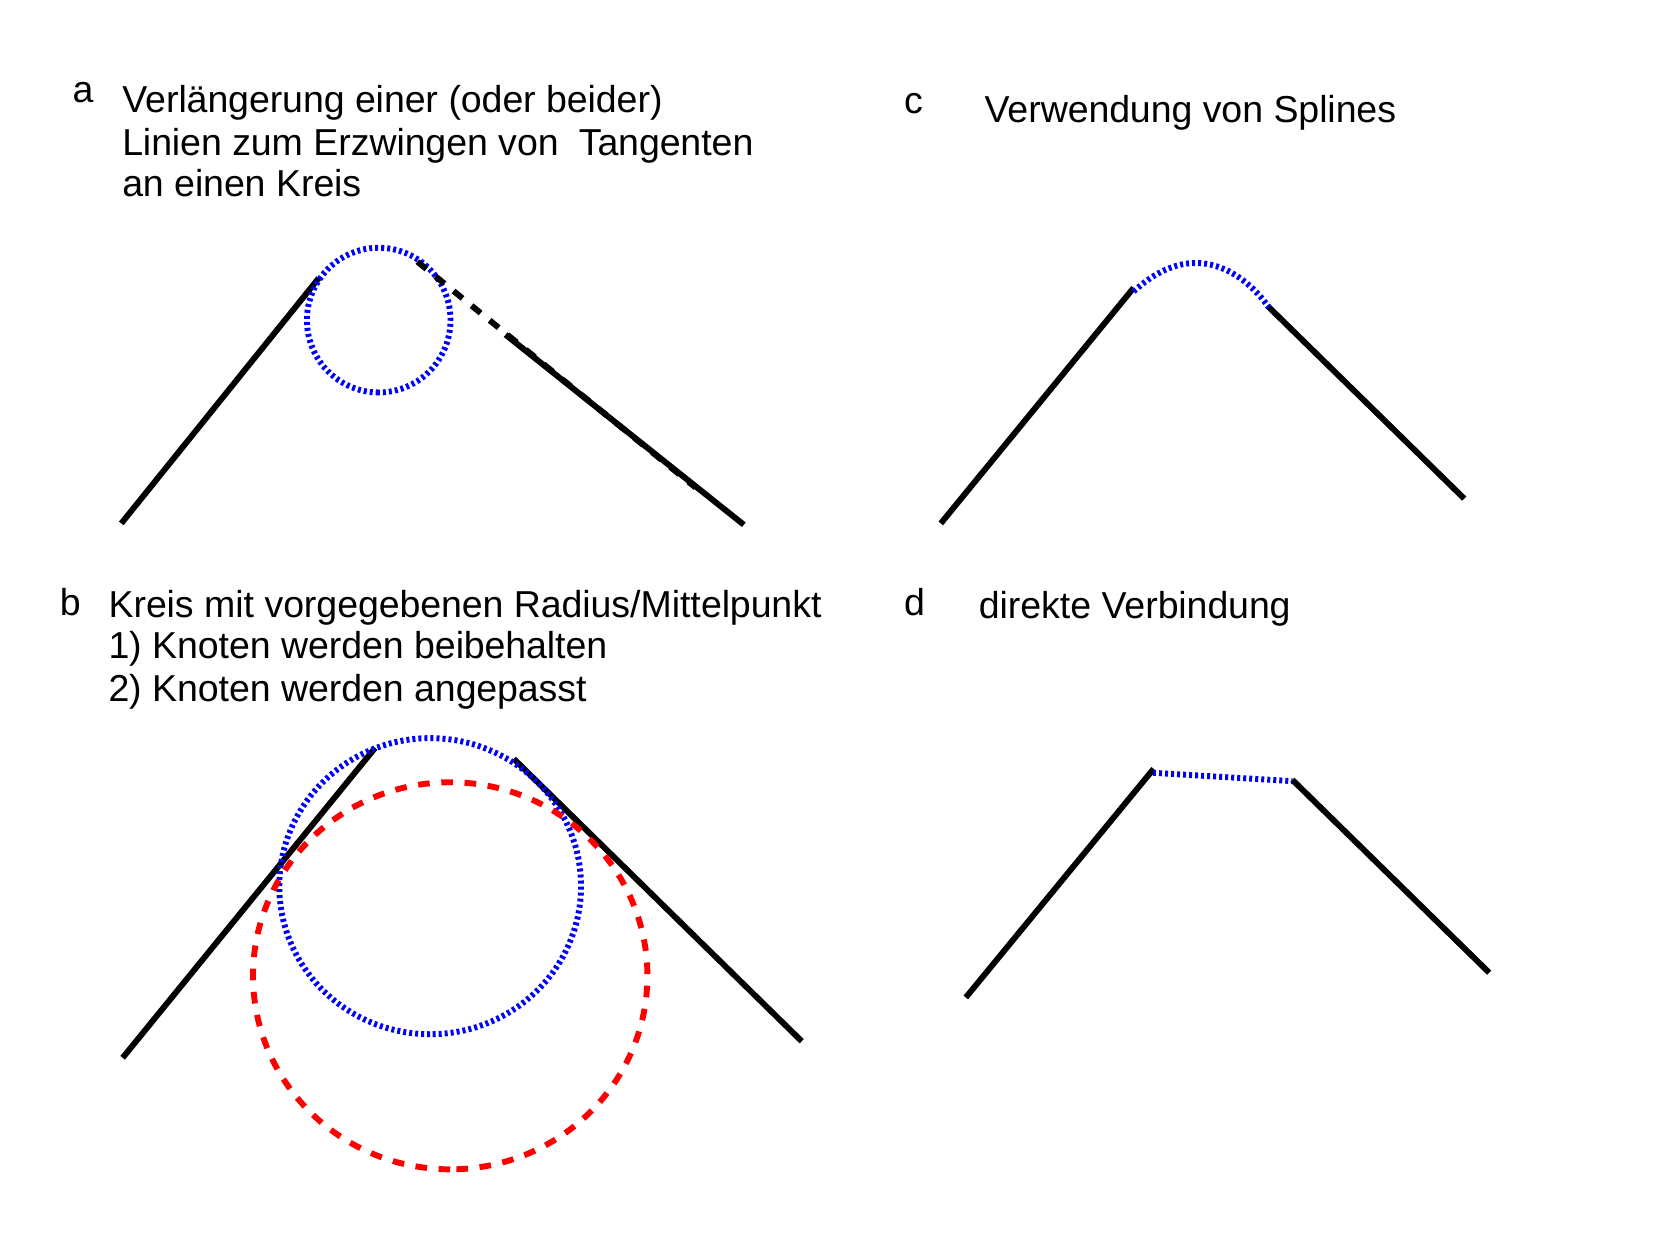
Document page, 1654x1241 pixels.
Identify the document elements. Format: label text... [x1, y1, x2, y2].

text_box Kreis mit vorgegebenen Radius/Mittelpunkt 1) Knoten werden beibehalten 2) Knoten werden angepasst [93, 575, 837, 717]
text_box c [889, 72, 941, 132]
text_box b [44, 574, 96, 634]
text_box Verlängerung einer (oder beider) Linien zum Erzwingen von Tangenten an einen Kreis [107, 71, 779, 213]
text_box a [57, 60, 109, 118]
text_box direkte Verbindung [964, 577, 1306, 635]
text_box d [889, 574, 941, 634]
text_box Verwendung von Splines [969, 81, 1411, 139]
